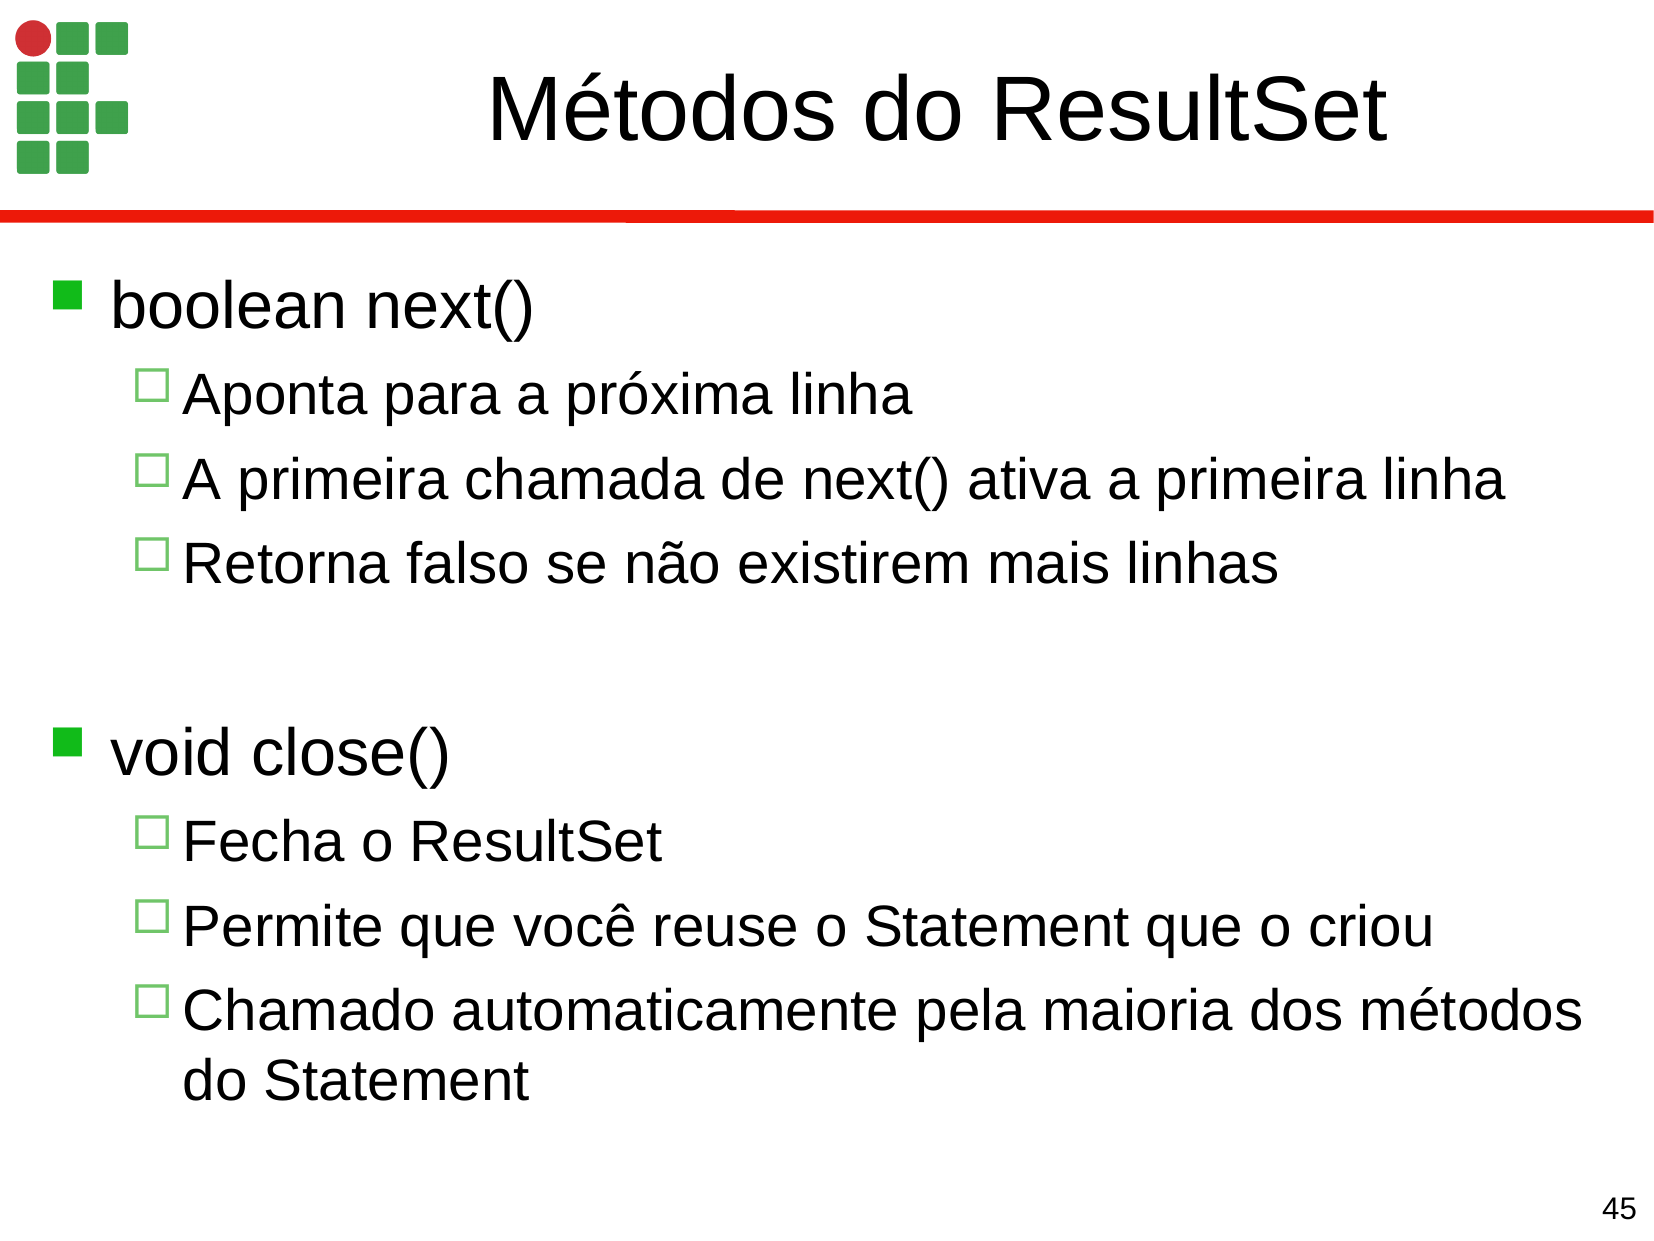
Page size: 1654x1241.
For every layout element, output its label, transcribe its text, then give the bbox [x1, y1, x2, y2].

text_box boolean next() Aponta para a próxima linha A primeira chamada de next() ativa a primeira linha Retorna falso se não existirem mais linhas void close() Fecha o ResultSet Permite que você reuse o Statement que o criou Chamado automaticamente pela maioria dos métodos do Statement [32, 253, 1654, 1241]
picture [14, 16, 130, 178]
text_box <number> [1185, 1179, 1654, 1220]
text_box Métodos do ResultSet [253, 0, 1622, 207]
